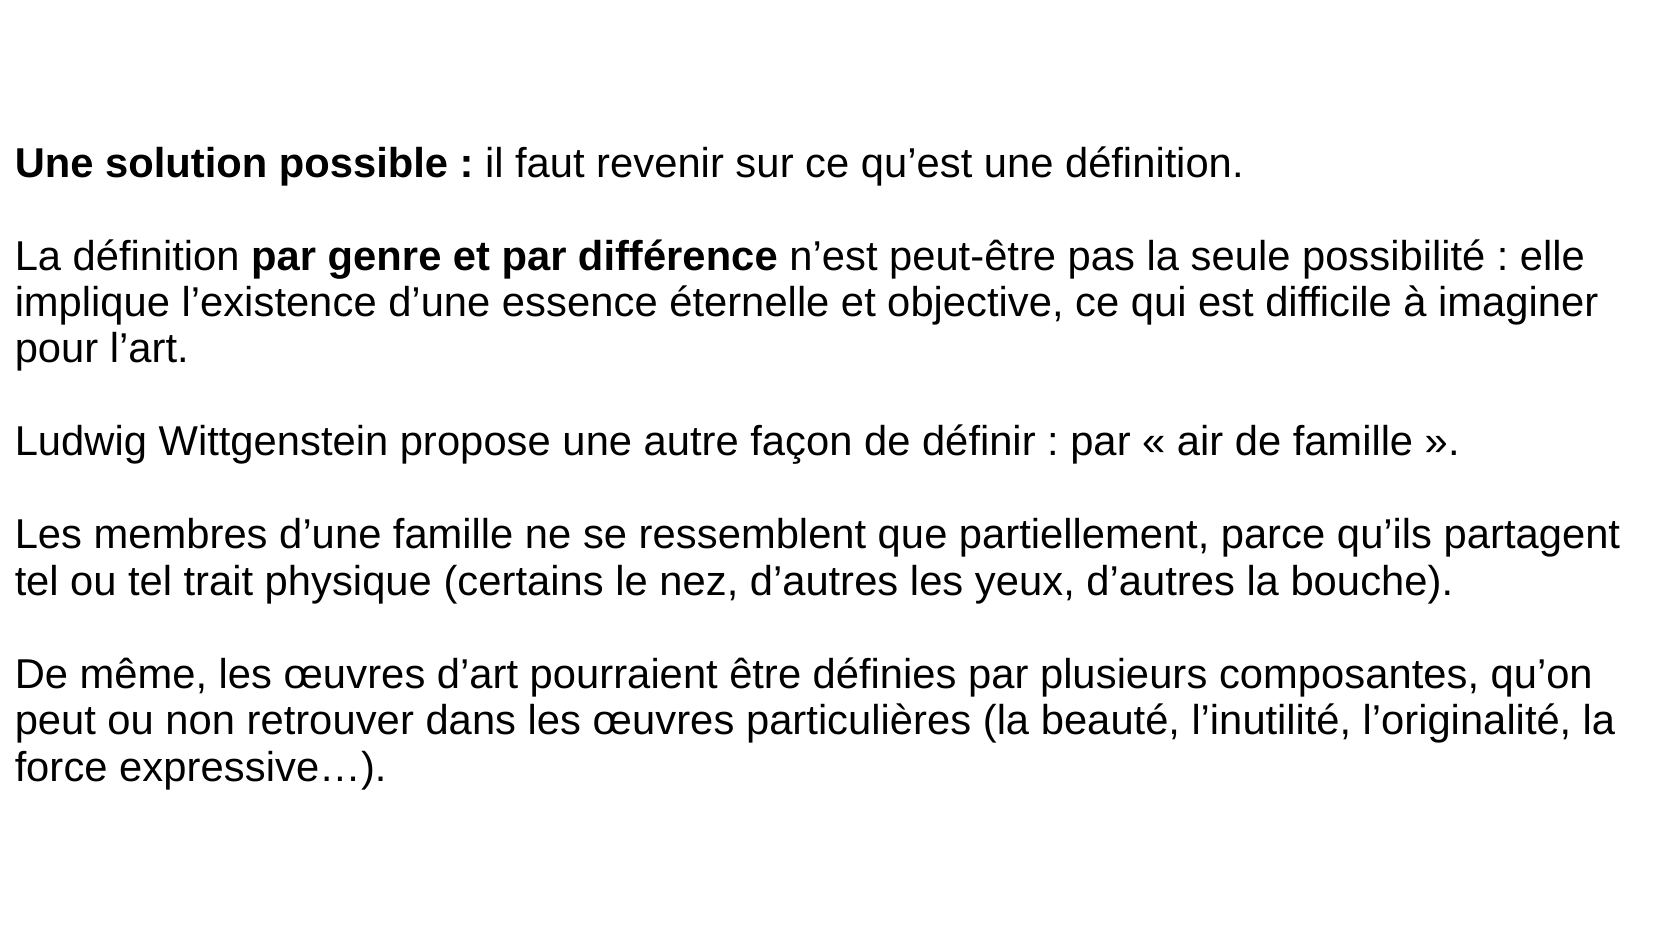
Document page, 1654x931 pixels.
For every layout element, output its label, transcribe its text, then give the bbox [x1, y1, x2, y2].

text_box Une solution possible : il faut revenir sur ce qu’est une définition. La définition par genre et par différence n’est peut-être pas la seule possibilité : elle implique l’existence d’une essence éternelle et objective, ce qui est difficile à imaginer pour l’art. Ludwig Wittgenstein propose une autre façon de définir : par « air de famille ». Les membres d’une famille ne se ressemblent que partiellement, parce qu’ils partagent tel ou tel trait physique (certains le nez, d’autres les yeux, d’autres la bouche). De même, les œuvres d’art pourraient être définies par plusieurs composantes, qu’on peut ou non retrouver dans les œuvres particulières (la beauté, l’inutilité, l’originalité, la force expressive…). [0, 0, 1654, 930]
